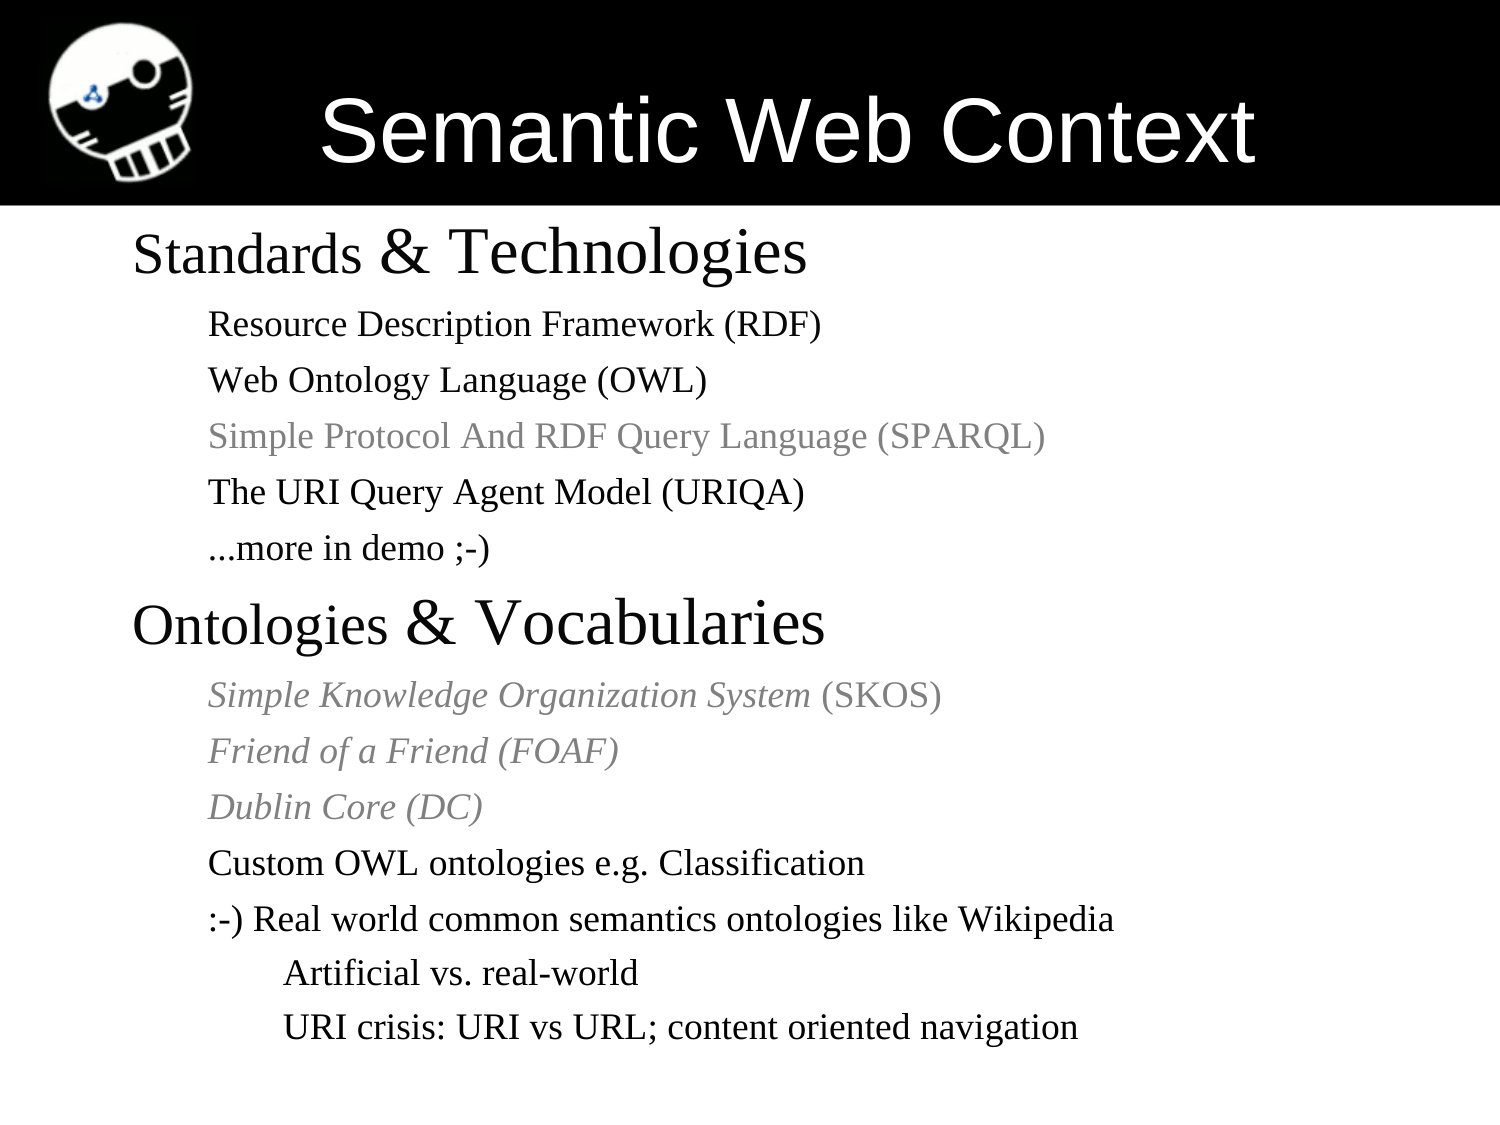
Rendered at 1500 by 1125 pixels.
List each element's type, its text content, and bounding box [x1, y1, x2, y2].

list Standards & Technologies Resource Description Framework (RDF) Web Ontology Language (OWL) Simple Protocol And RDF Query Language (SPARQL) The URI Query Agent Model (URIQA) ...more in demo ;-) Ontologies & Vocabularies Simple Knowledge Organization System (SKOS) Friend of a Friend (FOAF) Dublin Core (DC) Custom OWL ontologies e.g. Classification :-) Real world common semantics ontologies like Wikipedia Artificial vs. real-world URI crisis: URI vs URL; content oriented navigation [118, 206, 1447, 1068]
title Semantic Web Context [150, 37, 1426, 206]
picture [0, 0, 1500, 1125]
